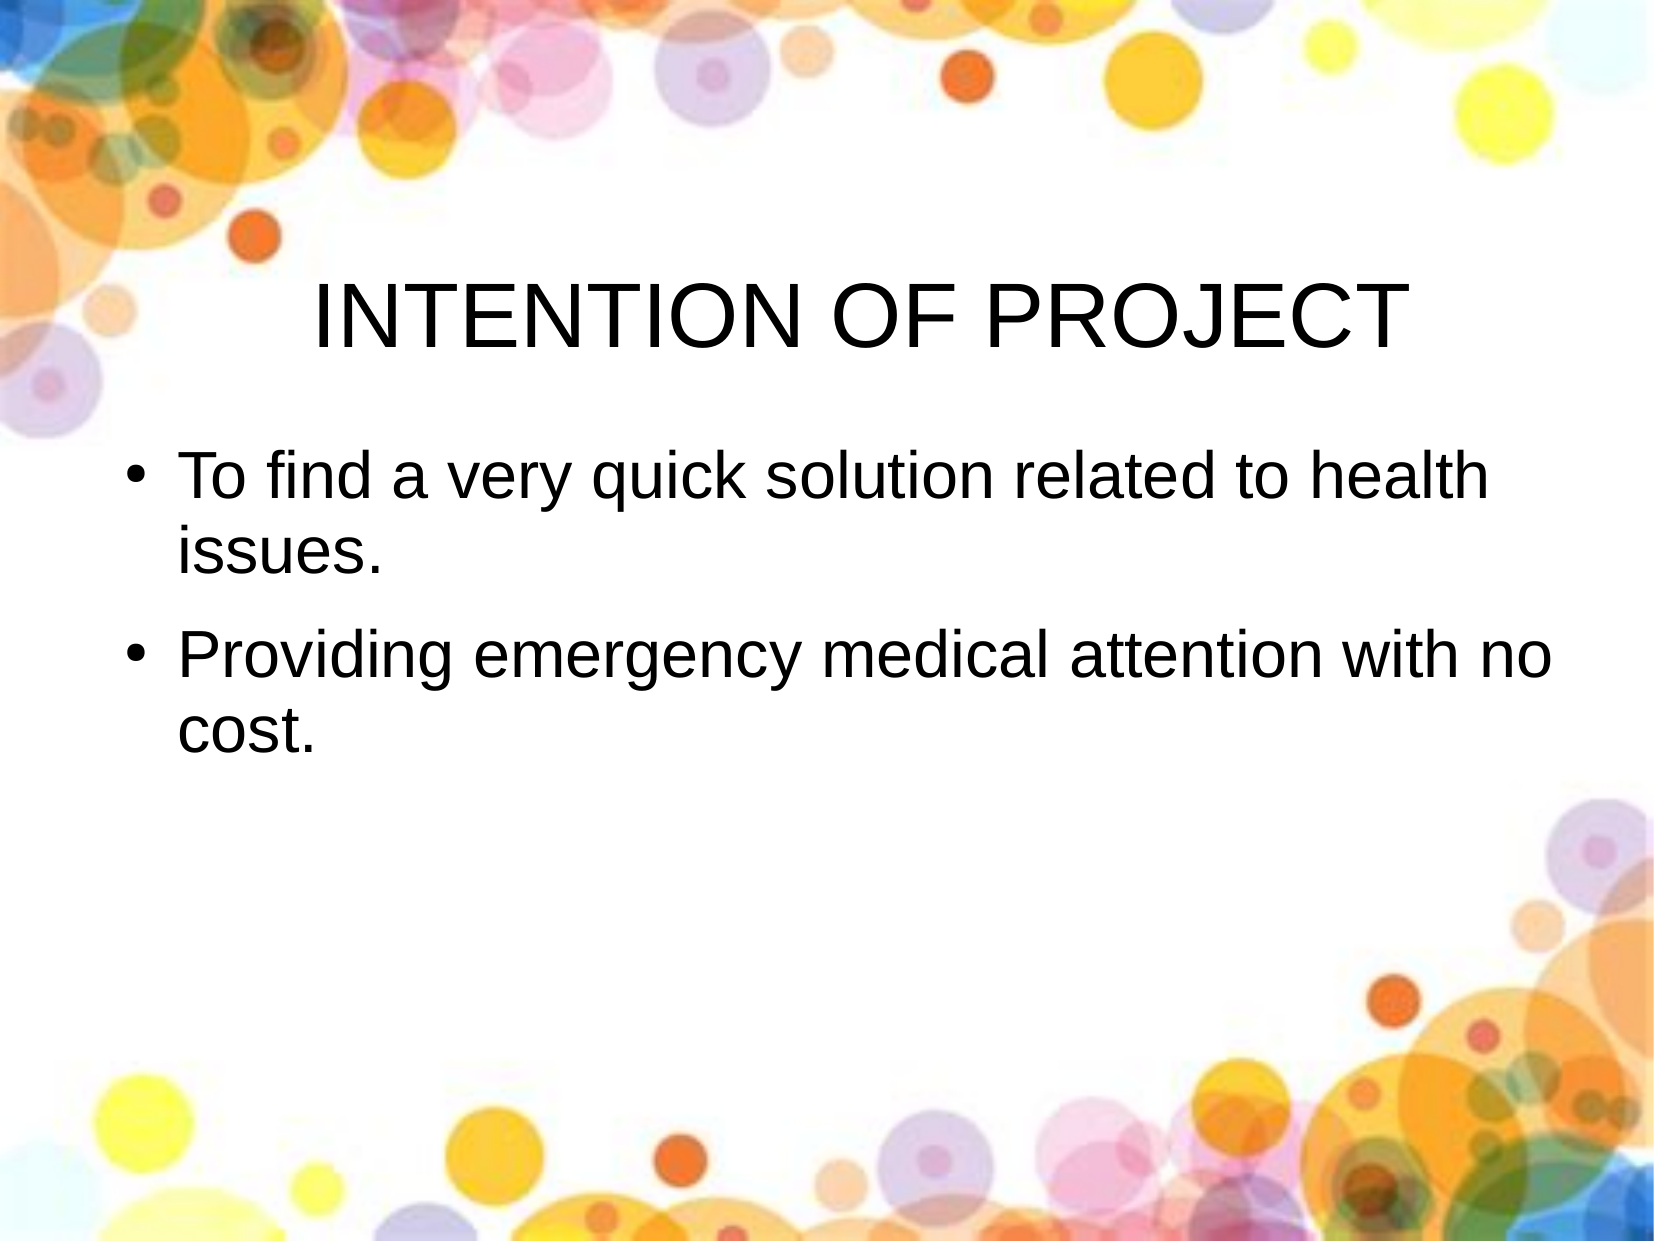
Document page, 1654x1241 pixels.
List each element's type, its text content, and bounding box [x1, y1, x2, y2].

list To find a very quick solution related to health issues. Providing emergency medical attention with no cost. [106, 438, 1595, 1158]
picture [0, 0, 1654, 1241]
title INTENTION OF PROJECT [118, 212, 1607, 420]
